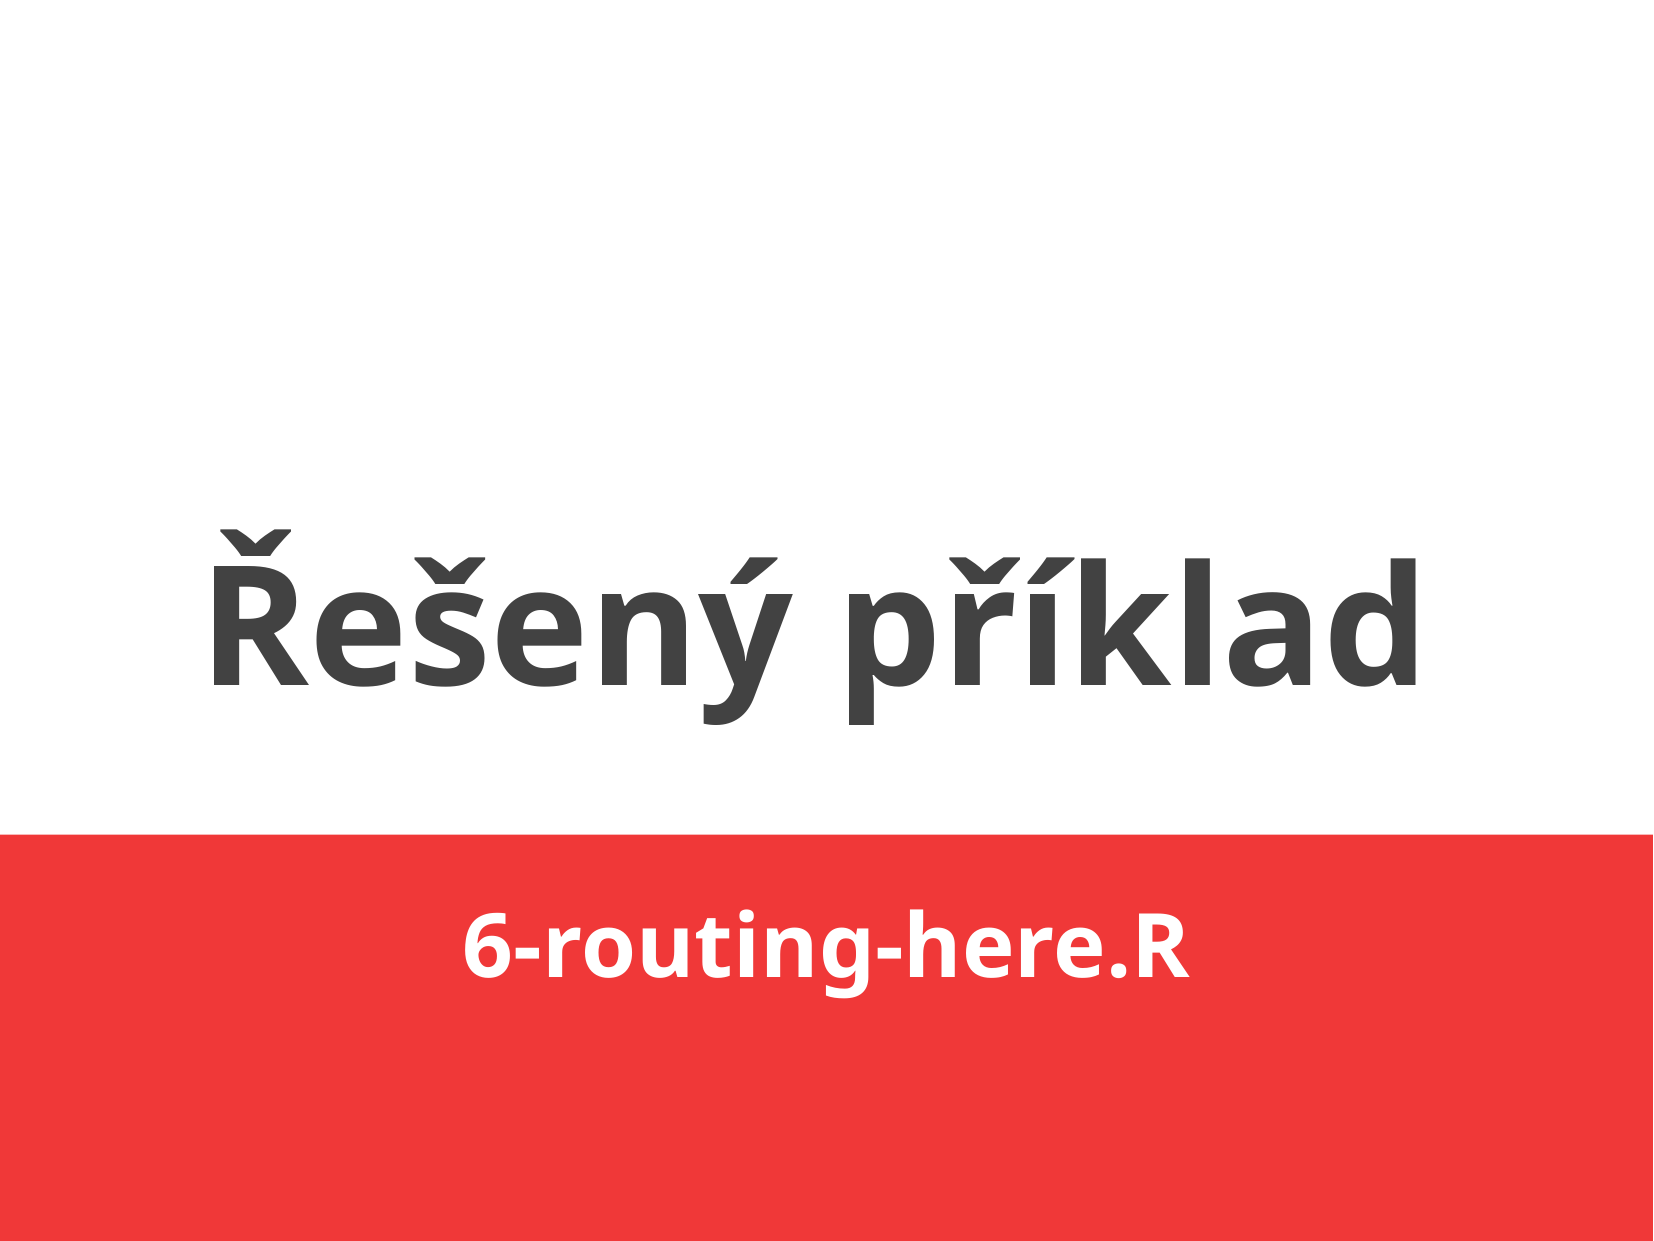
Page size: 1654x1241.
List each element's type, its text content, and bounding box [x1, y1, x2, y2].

list 6-routing-here.R [82, 881, 1571, 1010]
title Řešený příklad [70, 517, 1559, 725]
